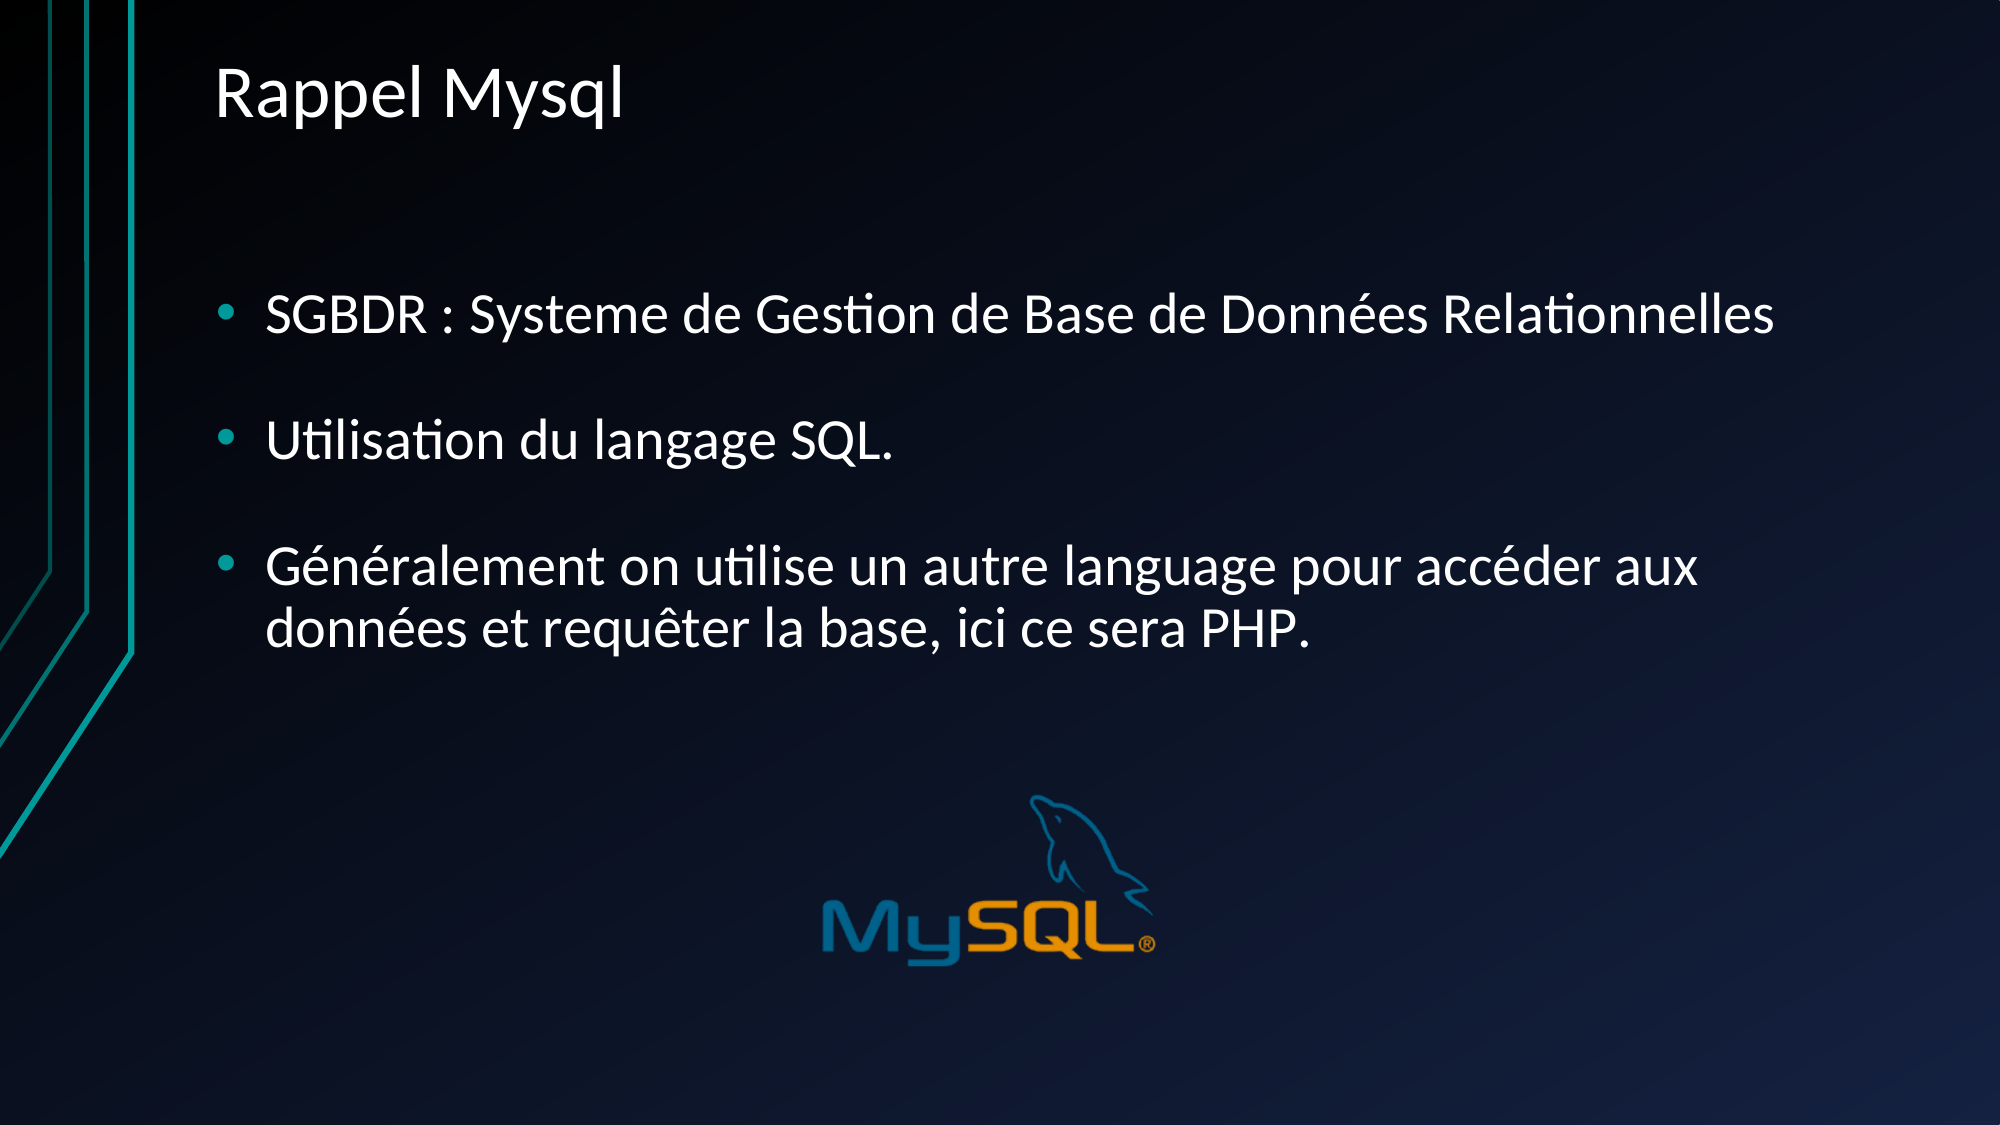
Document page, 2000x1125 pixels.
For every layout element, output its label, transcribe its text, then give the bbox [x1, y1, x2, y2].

text_box Rappel Mysql [200, 45, 1900, 149]
text_box SGBDR : Systeme de Gestion de Base de Données Relationnelles Utilisation du langage SQL. Généralement on utilise un autre language pour accéder aux données et requêter la base, ici ce sera PHP. [200, 275, 1901, 512]
picture [791, 685, 1192, 1086]
